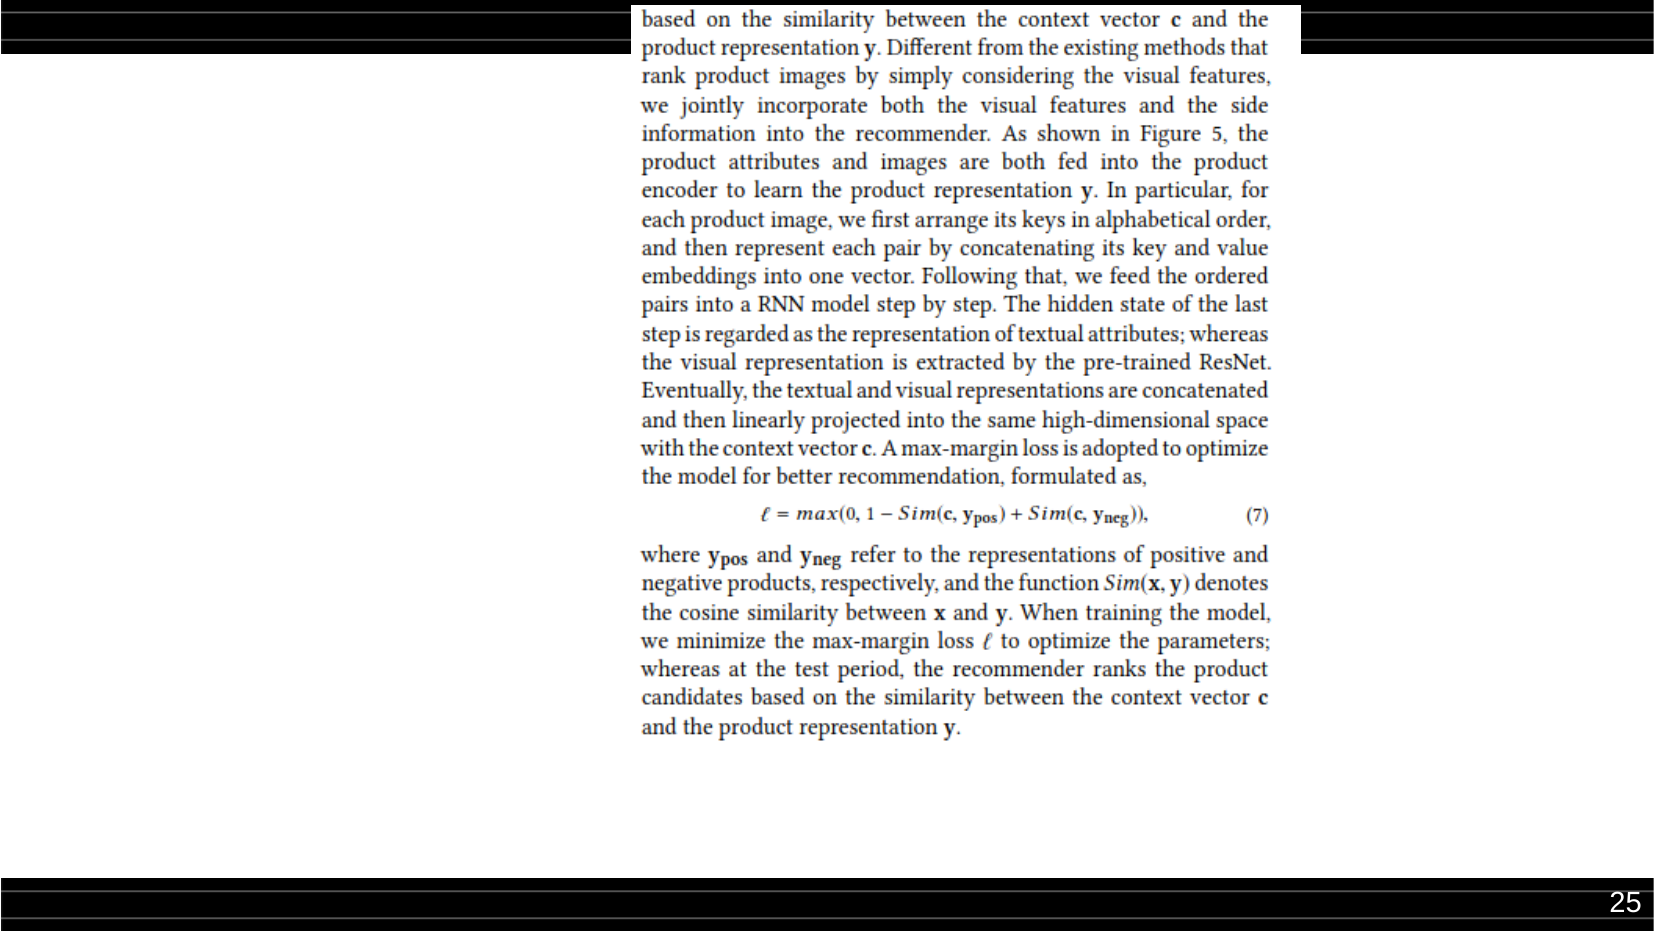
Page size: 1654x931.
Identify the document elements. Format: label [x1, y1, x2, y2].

picture [1, 0, 1654, 747]
picture [1, 878, 1654, 931]
